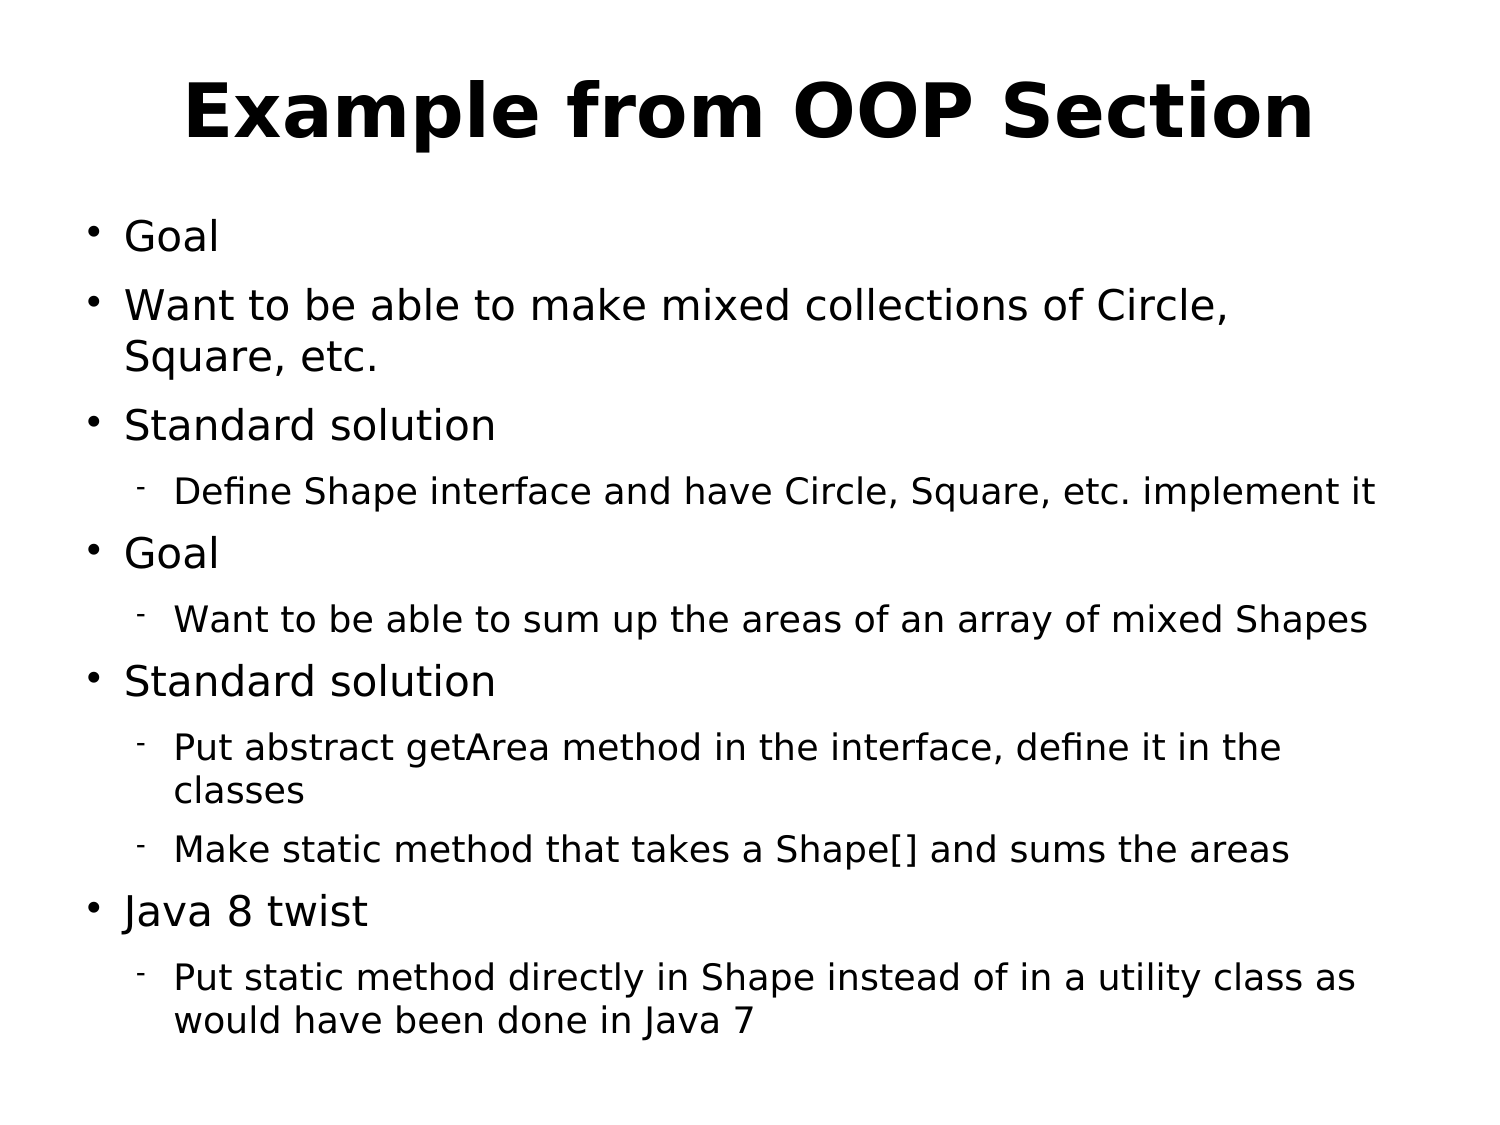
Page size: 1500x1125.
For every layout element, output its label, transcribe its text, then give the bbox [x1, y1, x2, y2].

list Goal Want to be able to make mixed collections of Circle, Square, etc. Standard solution Define Shape interface and have Circle, Square, etc. implement it Goal Want to be able to sum up the areas of an array of mixed Shapes Standard solution Put abstract getArea method in the interface, define it in the classes Make static method that takes a Shape[] and sums the areas Java 8 twist Put static method directly in Shape instead of in a utility class as would have been done in Java 7 [74, 204, 1396, 1075]
title Example from OOP Section [75, 44, 1426, 177]
